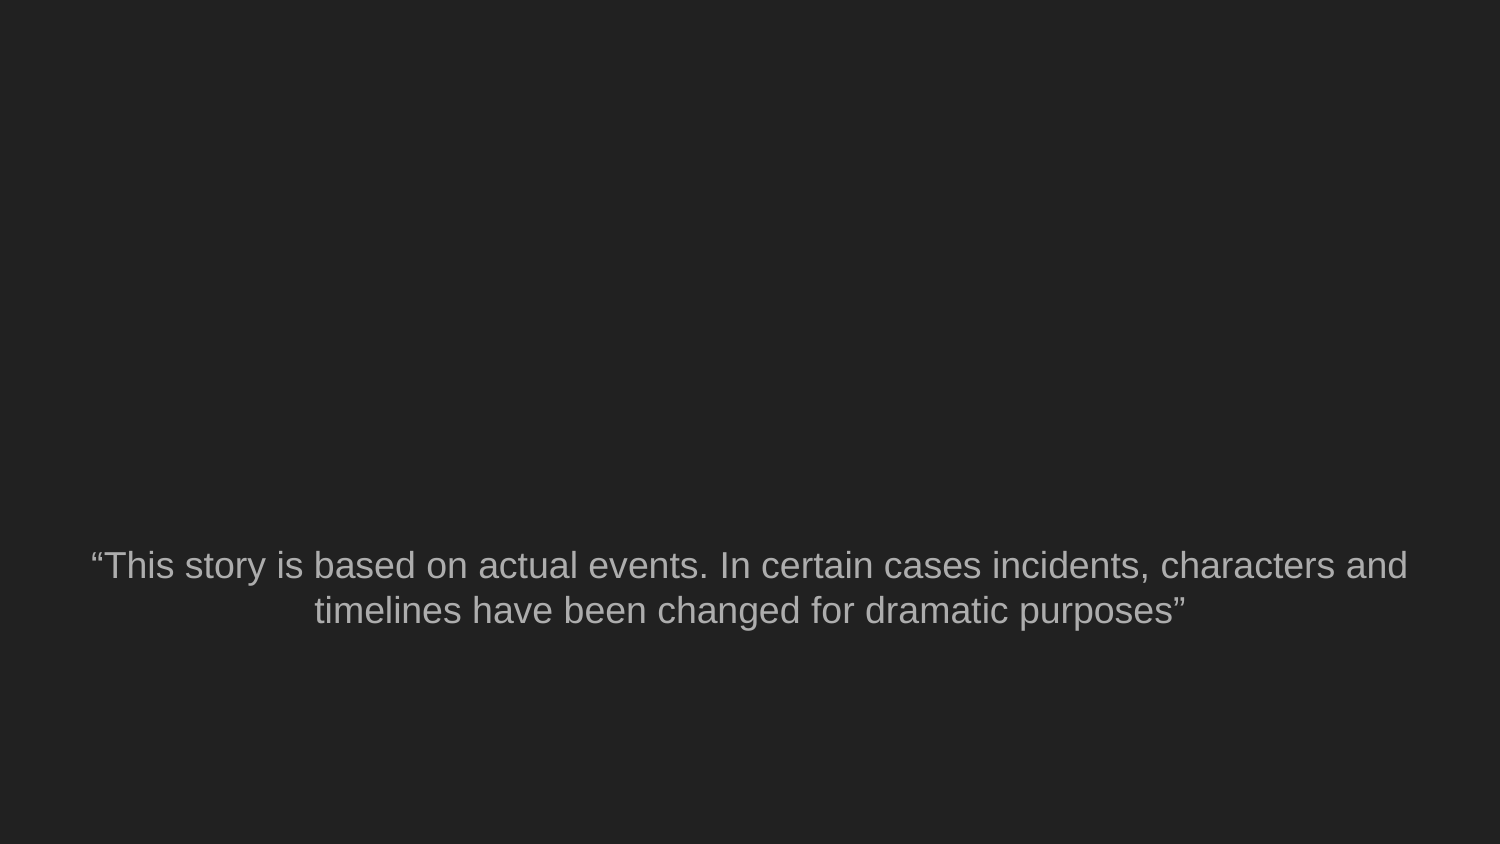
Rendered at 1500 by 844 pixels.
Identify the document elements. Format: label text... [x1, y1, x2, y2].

list “This story is based on actual events. In certain cases incidents, characters and timelines have been changed for dramatic purposes” [51, 526, 1449, 701]
